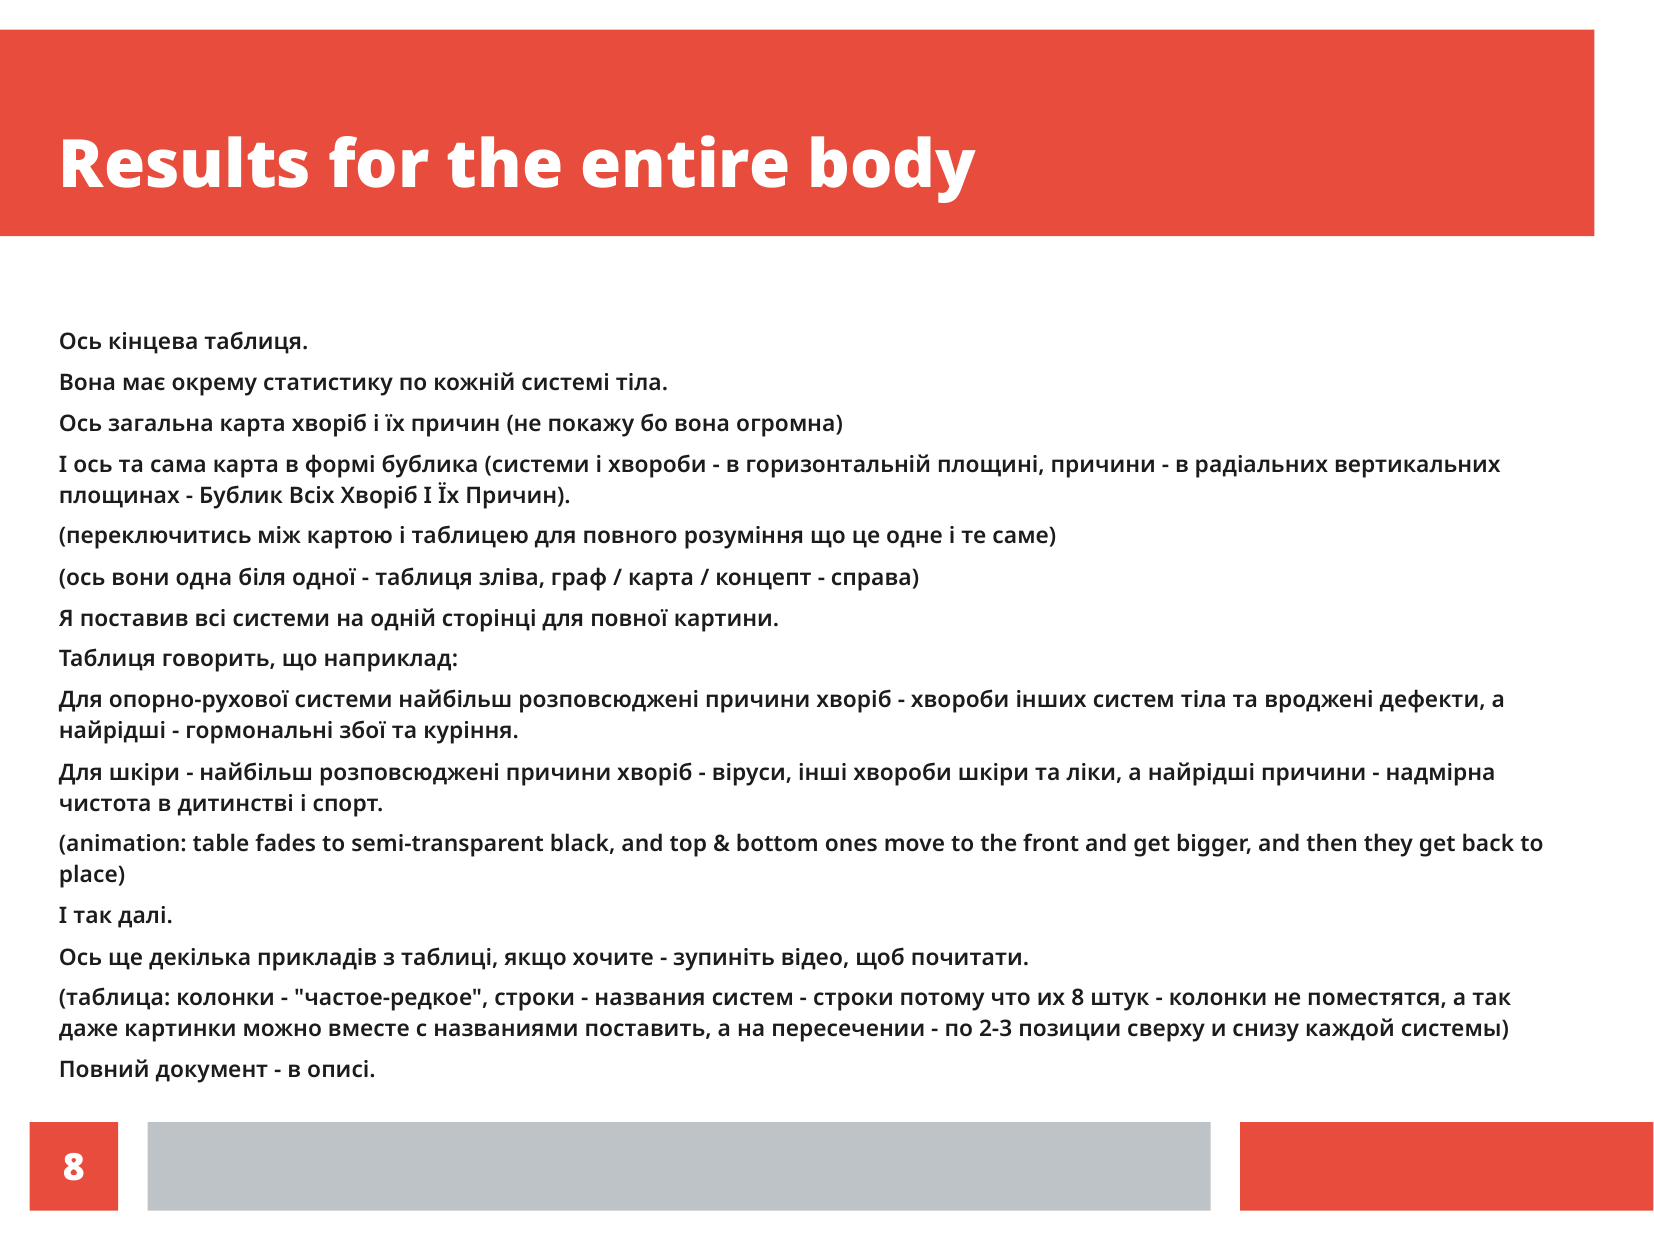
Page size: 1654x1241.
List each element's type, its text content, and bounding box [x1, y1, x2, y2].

list Ось кінцева таблиця. Вона має окрему статистику по кожній системі тіла. Ось загальна карта хворіб і їх причин (не покажу бо вона огромна) І ось та сама карта в формі бублика (системи і хвороби - в горизонтальній площині, причини - в радіальних вертикальних площинах - Бублик Всіх Хворіб І Їх Причин). (переключитись між картою і таблицею для повного розуміння що це одне і те саме) (ось вони одна біля одної - таблиця зліва, граф / карта / концепт - справа) Я поставив всі системи на одній сторінці для повної картини. Таблиця говорить, що наприклад: Для опорно-рухової системи найбільш розповсюджені причини хворіб - хвороби інших систем тіла та вроджені дефекти, а найрідші - гормональні збої та куріння. Для шкіри - найбільш розповсюджені причини хворіб - віруси, інші хвороби шкіри та ліки, а найрідші причини - надмірна чистота в дитинстві і спорт. (animation: table fades to semi-transparent black, and top & bottom ones move to the front and get bigger, and then they get back to place) І так далі. Ось ще декілька прикладів з таблиці, якщо хочите - зупиніть відео, щоб почитати. (таблица: колонки - "частое-редкое", строки - названия систем - строки потому что их 8 штук - колонки не поместятся, а так даже картинки можно вместе с названиями поставить, а на пересечении - по 2-3 позиции сверху и снизу каждой системы) Повний документ - в описі. [59, 324, 1565, 1093]
title Results for the entire body [59, 59, 1595, 207]
